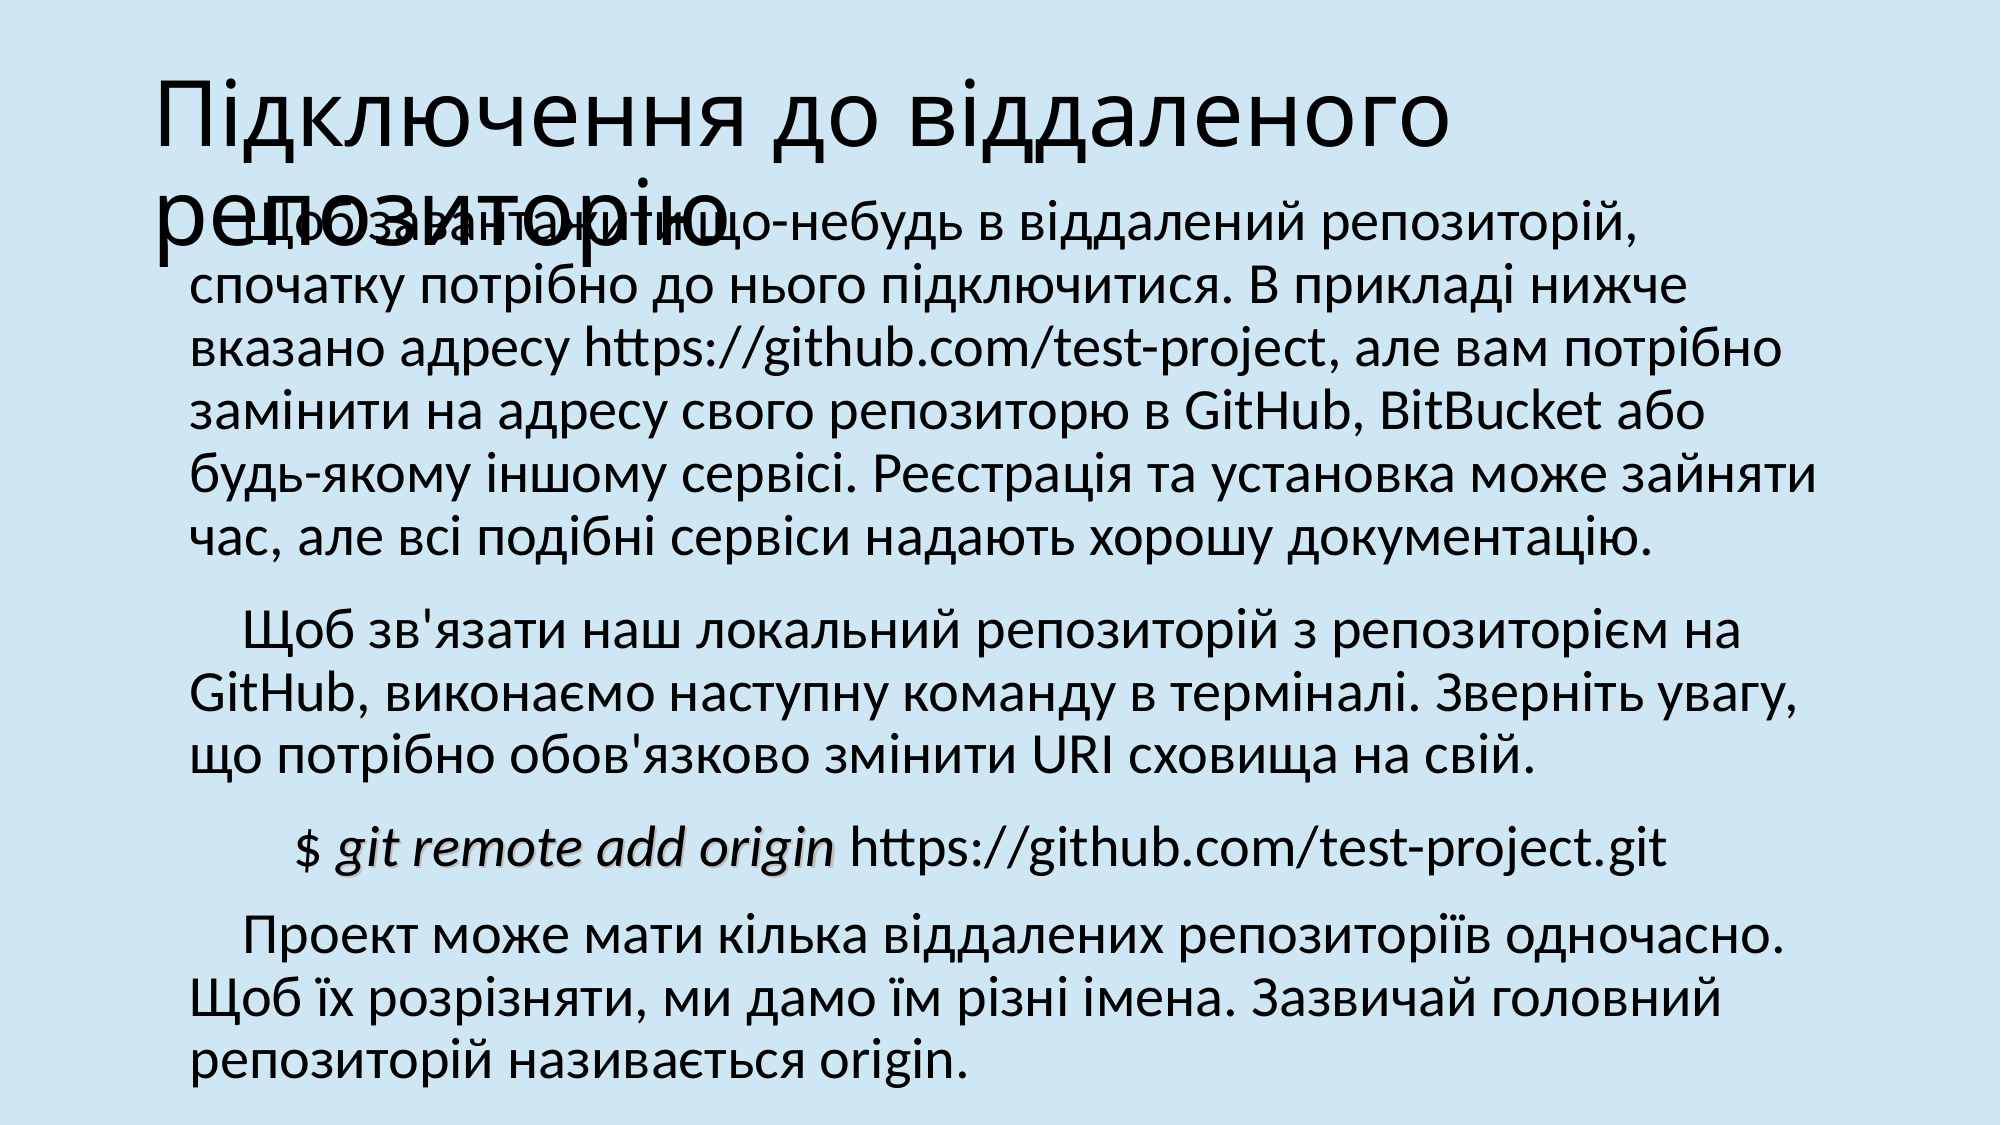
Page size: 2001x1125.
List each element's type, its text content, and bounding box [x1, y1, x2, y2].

list Щоб завантажити що-небудь в віддалений репозиторій, спочатку потрібно до нього підключитися. В прикладі нижче вказано адресу https://github.com/test-project, але вам потрібно замінити на адресу свого репозиторю в GitHub, BitBucket або будь-якому іншому сервісі. Реєстрація та установка може зайняти час, але всі подібні сервіси надають хорошу документацію. Щоб зв'язати наш локальний репозиторій з репозиторієм на GitHub, виконаємо наступну команду в терміналі. Зверніть увагу, що потрібно обов'язково змінити URI сховища на свій. $ git remote add origin https://github.com/test-project.git Проект може мати кілька віддалених репозиторіїв одночасно. Щоб їх розрізняти, ми дамо їм різні імена. Зазвичай головний репозиторій називається origin. [137, 183, 1863, 1087]
title Підключення до віддаленого репозиторію [137, 59, 1863, 183]
